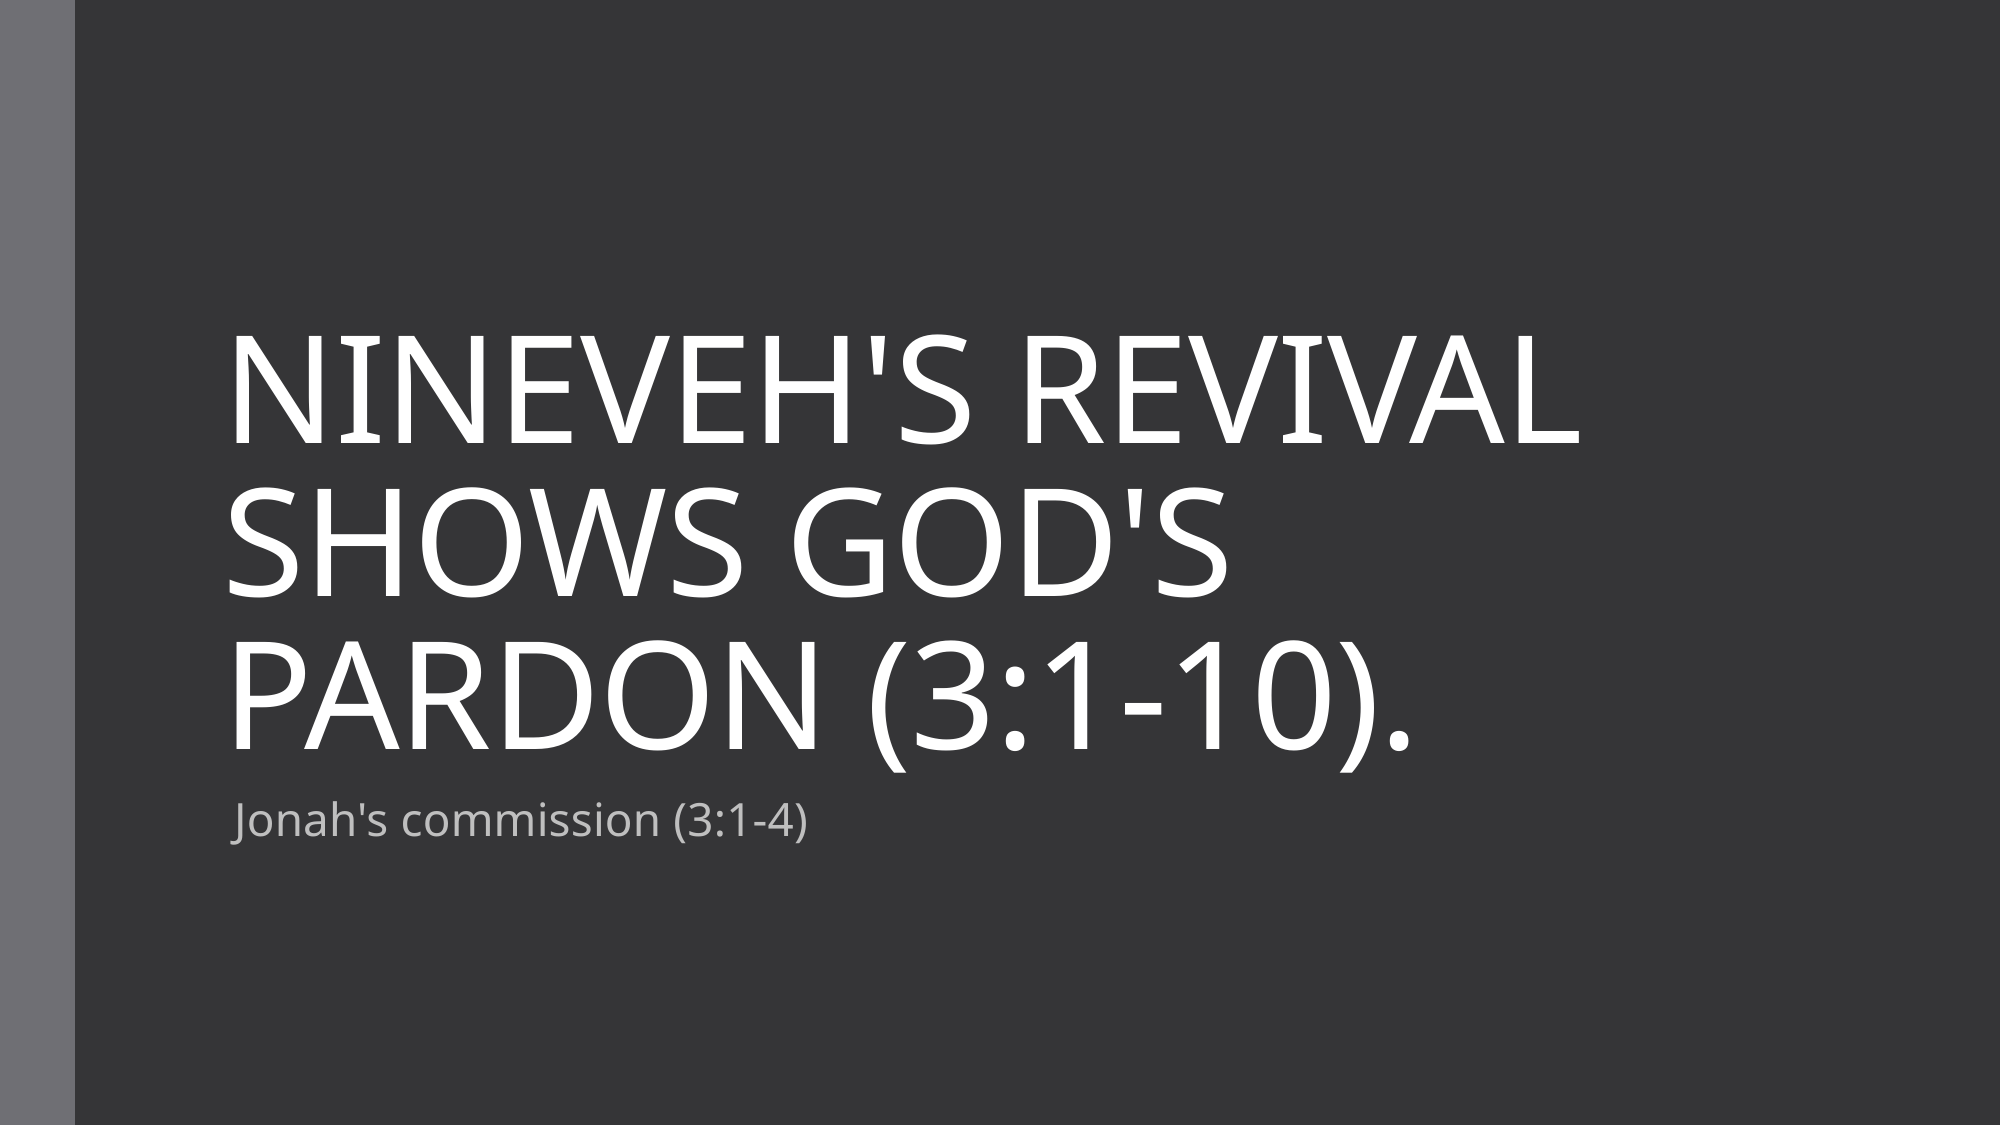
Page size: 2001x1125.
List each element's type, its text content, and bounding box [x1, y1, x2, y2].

subtitle Jonah's commission (3:1-4) [206, 787, 1752, 1066]
title NINEVEH'S REVIVAL SHOWS GOD'S PARDON (3:1-10). [206, 124, 1752, 787]
